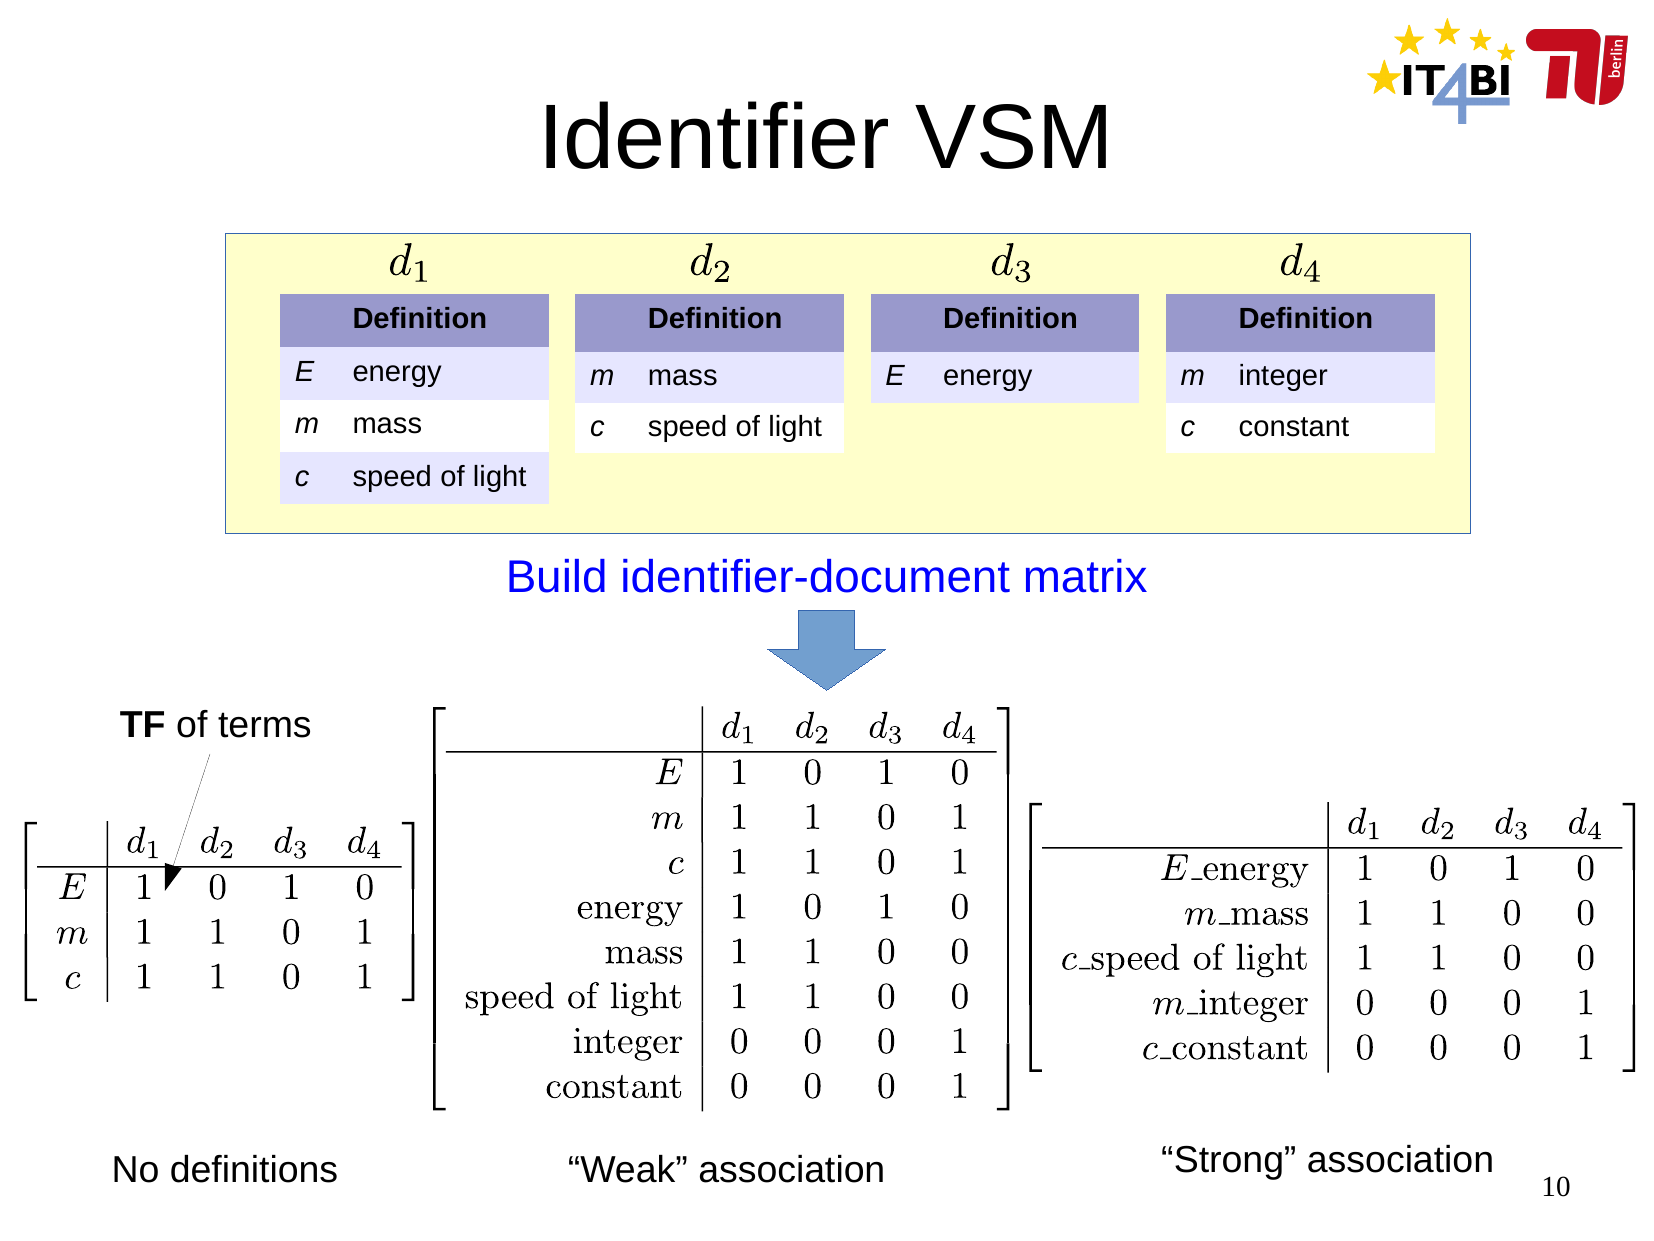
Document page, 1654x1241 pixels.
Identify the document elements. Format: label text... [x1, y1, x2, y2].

picture [1526, 29, 1628, 105]
text_box No definitions [96, 1140, 353, 1198]
title Identifier VSM [82, 49, 1571, 226]
table_cell E [280, 347, 338, 400]
table_header Definition [928, 294, 1139, 352]
table_header [280, 294, 338, 347]
table_cell mass [633, 352, 844, 403]
table_header Definition [633, 294, 844, 352]
table_cell m [575, 352, 633, 403]
table_cell c [1166, 403, 1224, 453]
text_box “Strong” association [1146, 1131, 1537, 1189]
table_cell E [871, 352, 928, 403]
table_header Definition [338, 294, 549, 347]
table_cell c [280, 452, 338, 504]
text_box [225, 233, 1471, 534]
text_box [767, 610, 886, 691]
table_cell energy [338, 347, 549, 400]
table_cell m [1166, 352, 1224, 403]
table_header Definition [1224, 294, 1435, 352]
table_cell constant [1224, 403, 1435, 453]
text_box TF of terms [105, 695, 327, 754]
table_header [871, 294, 928, 352]
table_cell speed of light [338, 452, 549, 504]
table_header [575, 294, 633, 352]
table_cell c [575, 403, 633, 453]
table_cell m [280, 400, 338, 452]
text_box Build identifier-document matrix [490, 543, 1163, 610]
table_cell integer [1224, 352, 1435, 403]
text_box [12, 706, 1648, 1112]
text_box “Weak” association [553, 1140, 920, 1198]
picture [1367, 18, 1515, 49]
table_cell speed of light [633, 403, 844, 453]
table_cell mass [338, 400, 549, 452]
table_cell energy [928, 352, 1139, 403]
table_header [1166, 294, 1224, 352]
